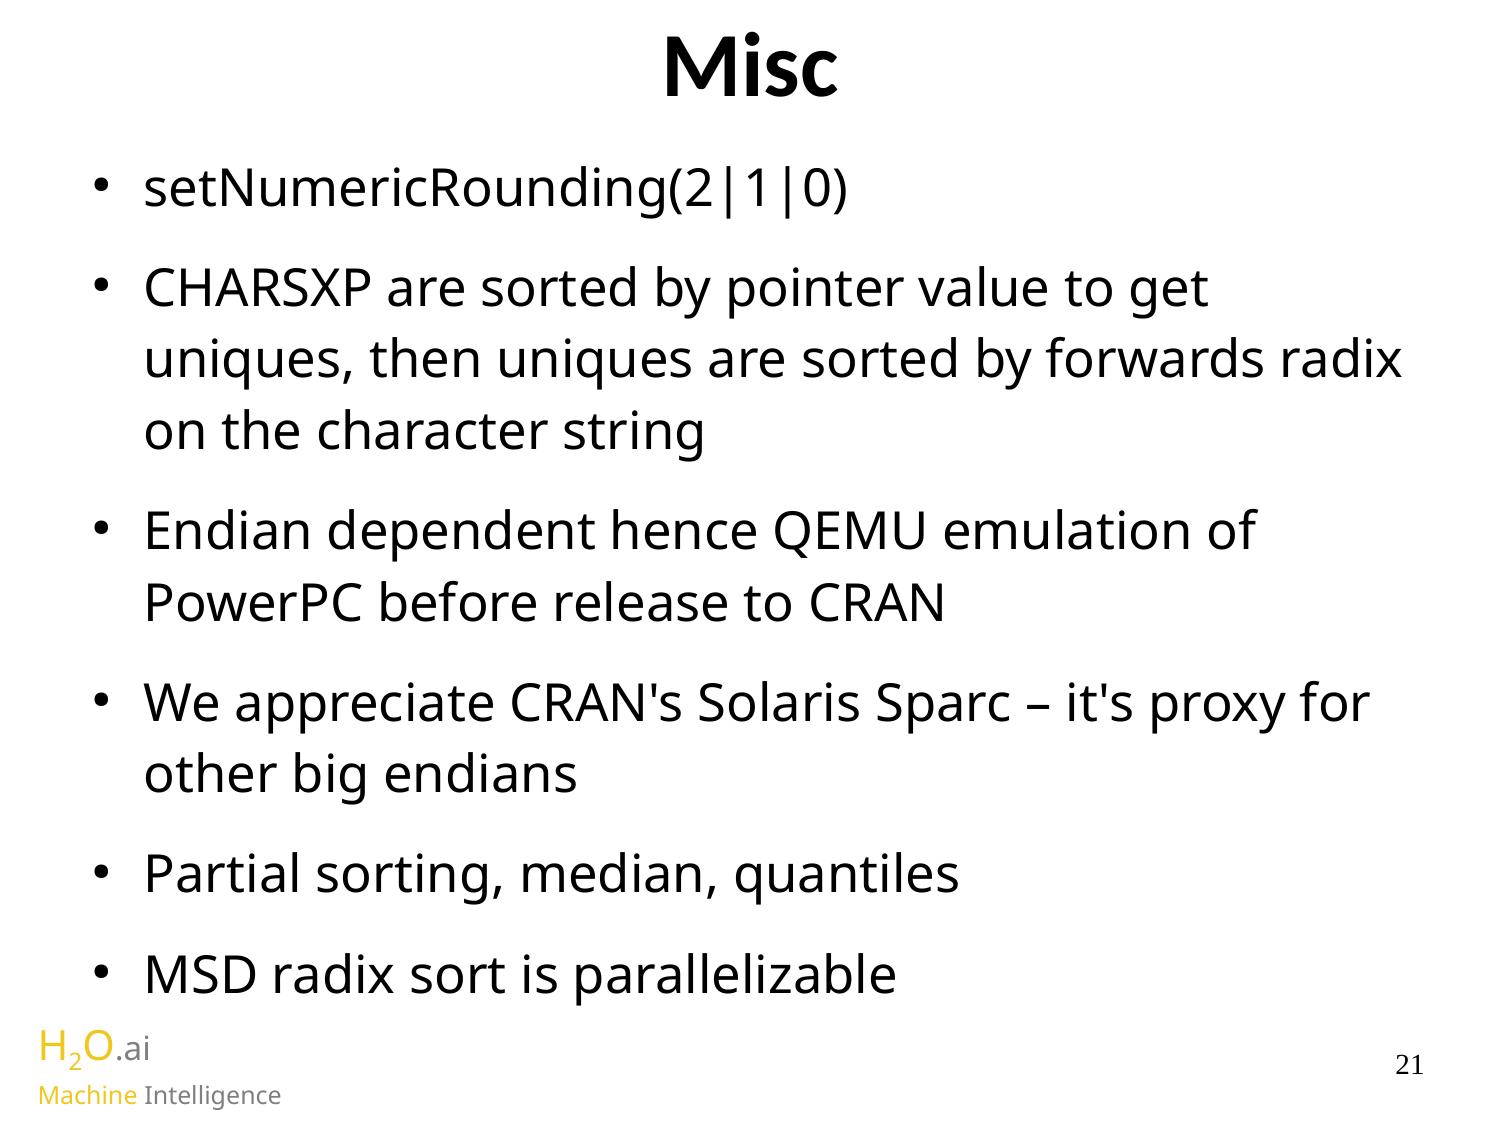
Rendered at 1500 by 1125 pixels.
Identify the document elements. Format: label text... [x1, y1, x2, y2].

title Misc [75, 0, 1425, 150]
list setNumericRounding(2|1|0) CHARSXP are sorted by pointer value to get uniques, then uniques are sorted by forwards radix on the character string Endian dependent hence QEMU emulation of PowerPC before release to CRAN We appreciate CRAN's Solaris Sparc – it's proxy for other big endians Partial sorting, median, quantiles MSD radix sort is parallelizable [75, 150, 1425, 1013]
